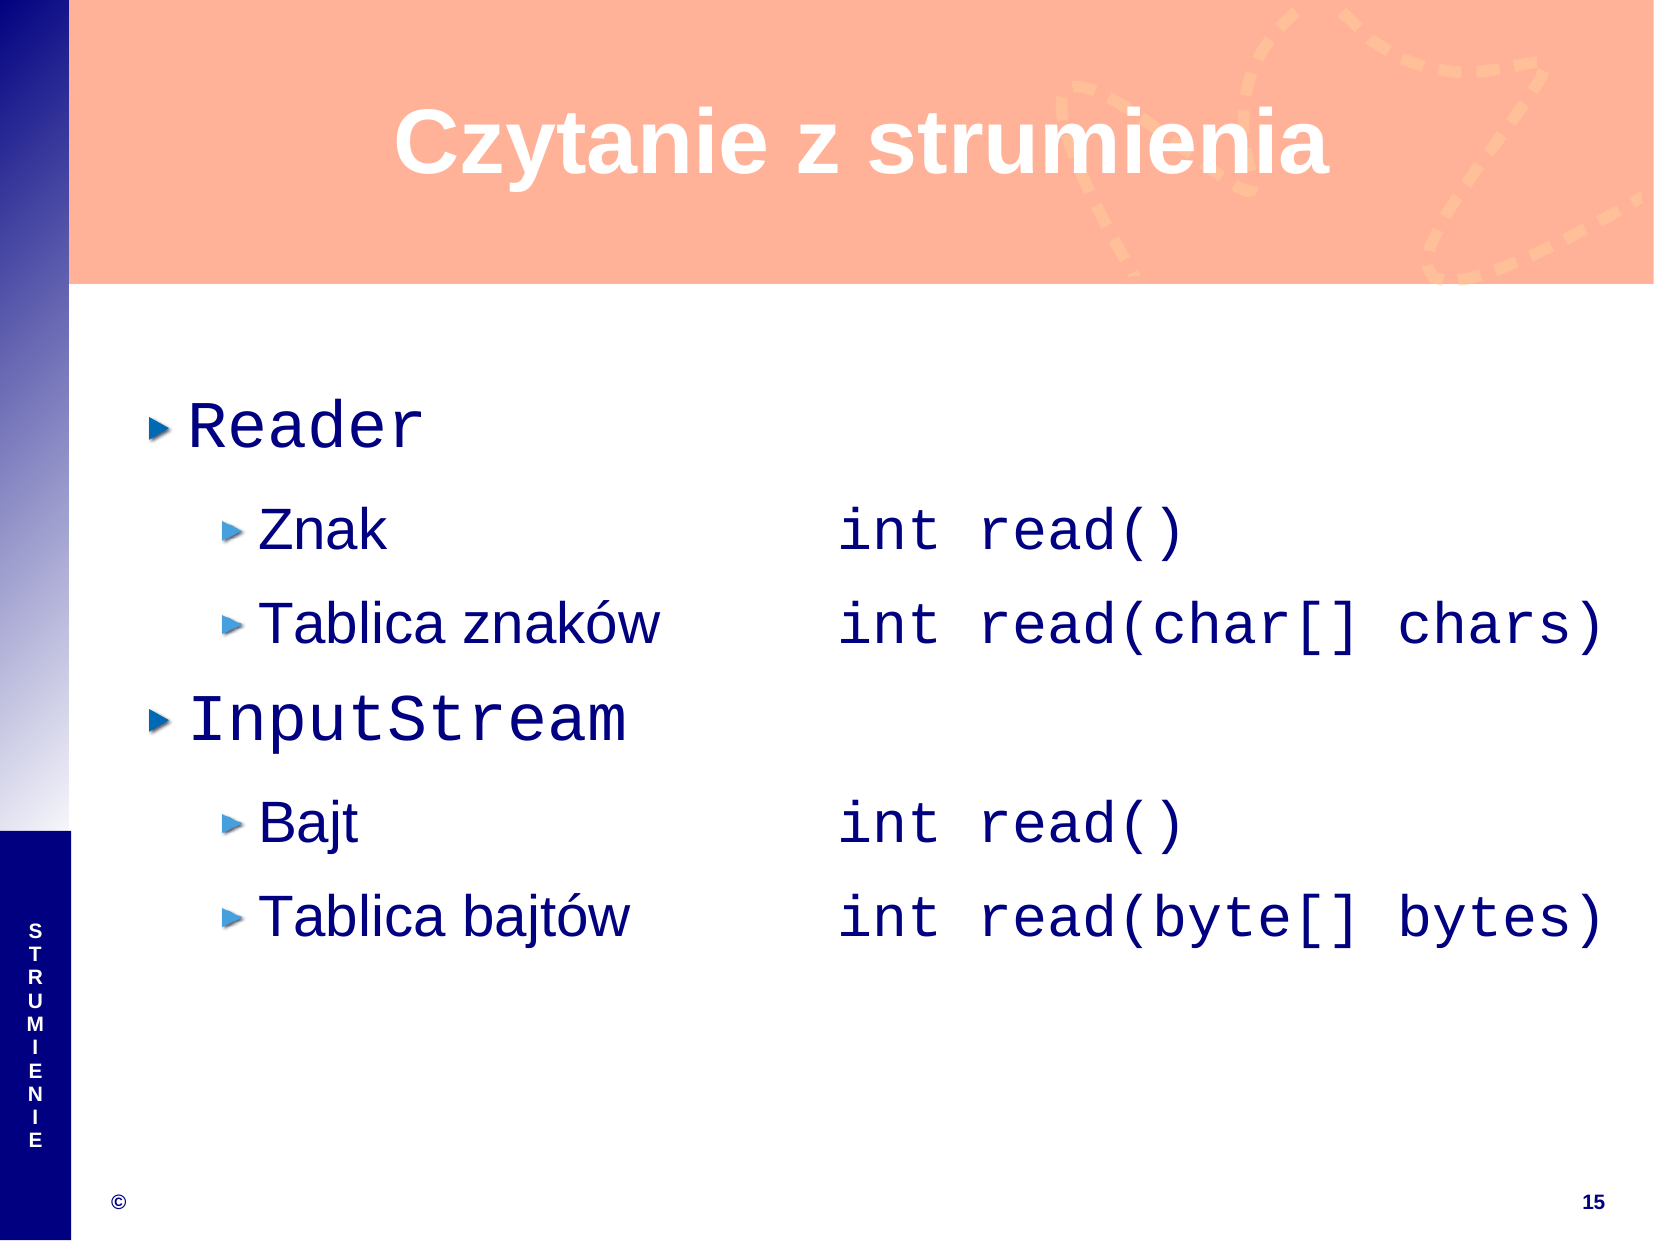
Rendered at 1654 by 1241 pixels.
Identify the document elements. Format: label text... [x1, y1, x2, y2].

title Czytanie z strumienia [70, 37, 1654, 246]
text_box S T R U M I E N I E [0, 830, 71, 1241]
list Reader Znak int read() Tablica znaków int read(char[] chars) InputStream Bajt int read() Tablica bajtów int read(byte[] bytes) [116, 392, 1608, 1074]
